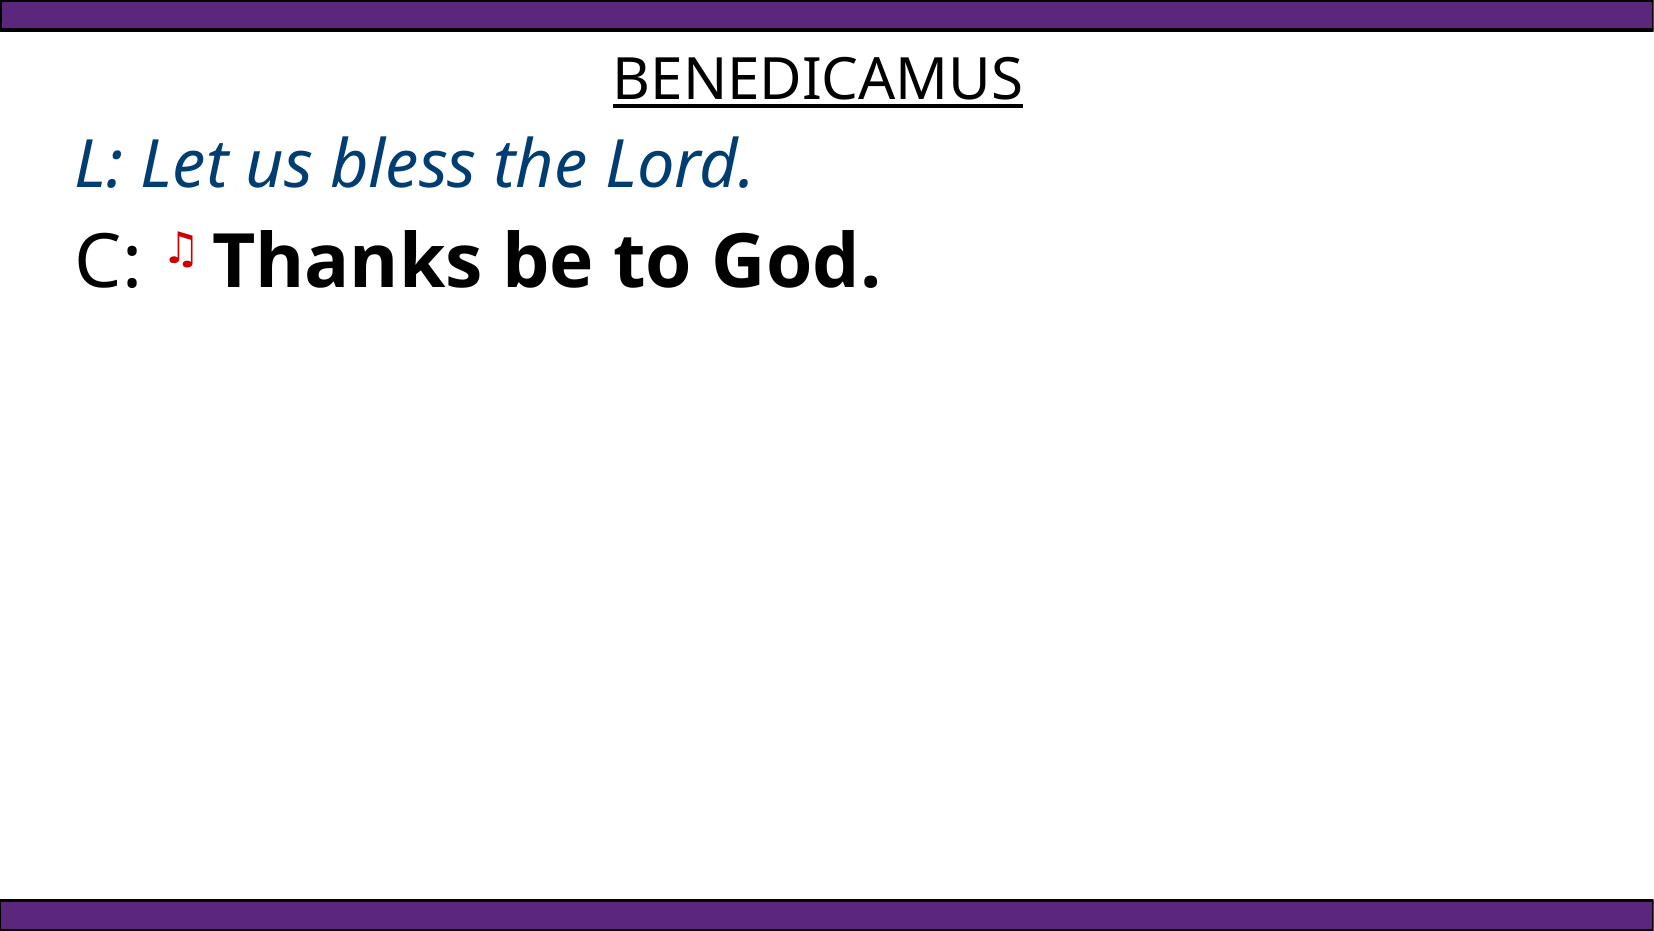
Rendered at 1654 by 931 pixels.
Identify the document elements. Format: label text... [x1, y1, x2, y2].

text_box [0, 900, 1654, 931]
picture [0, 31, 1654, 900]
text_box BENEDICAMUS L: Let us bless the Lord. C: ♫ Thanks be to God. [60, 30, 1577, 311]
text_box [0, 0, 1654, 31]
